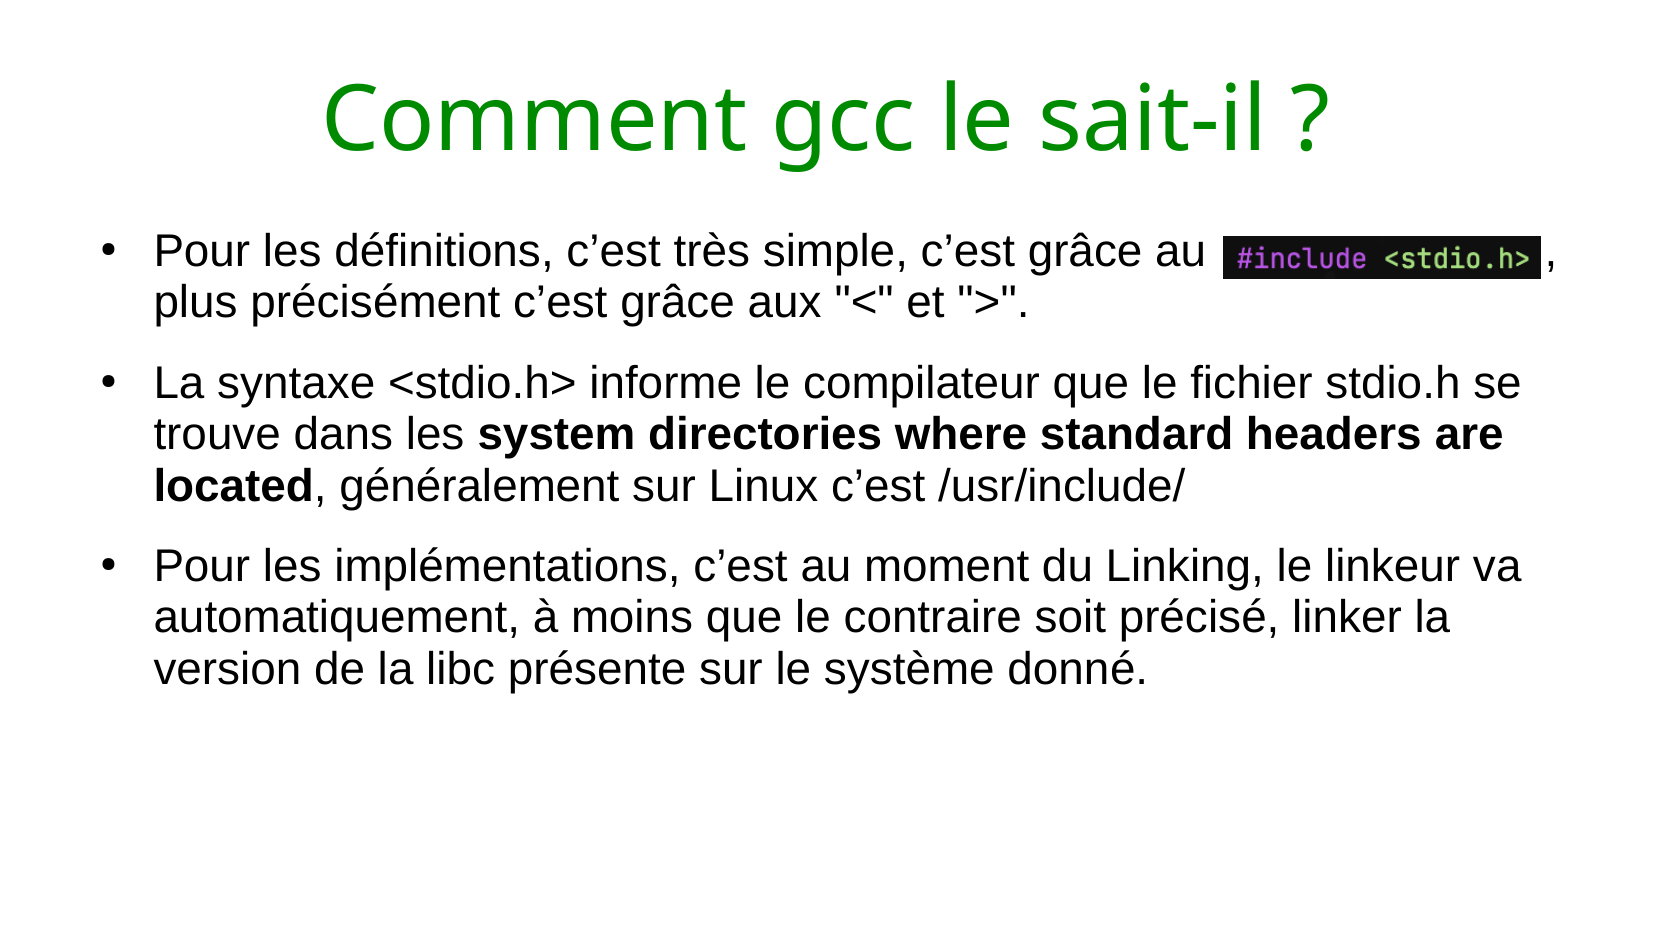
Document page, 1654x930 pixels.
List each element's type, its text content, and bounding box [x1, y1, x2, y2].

picture [1223, 236, 1541, 279]
list Pour les définitions, c’est très simple, c’est grâce au , plus précisément c’est grâce aux "<" et ">". La syntaxe <stdio.h> informe le compilateur que le fichier stdio.h se trouve dans les system directories where standard headers are located, généralement sur Linux c’est /usr/include/ Pour les implémentations, c’est au moment du Linking, le linkeur va automatiquement, à moins que le contraire soit précisé, linker la version de la libc présente sur le système donné. [82, 224, 1571, 930]
title Comment gcc le sait-il ? [82, 37, 1571, 193]
